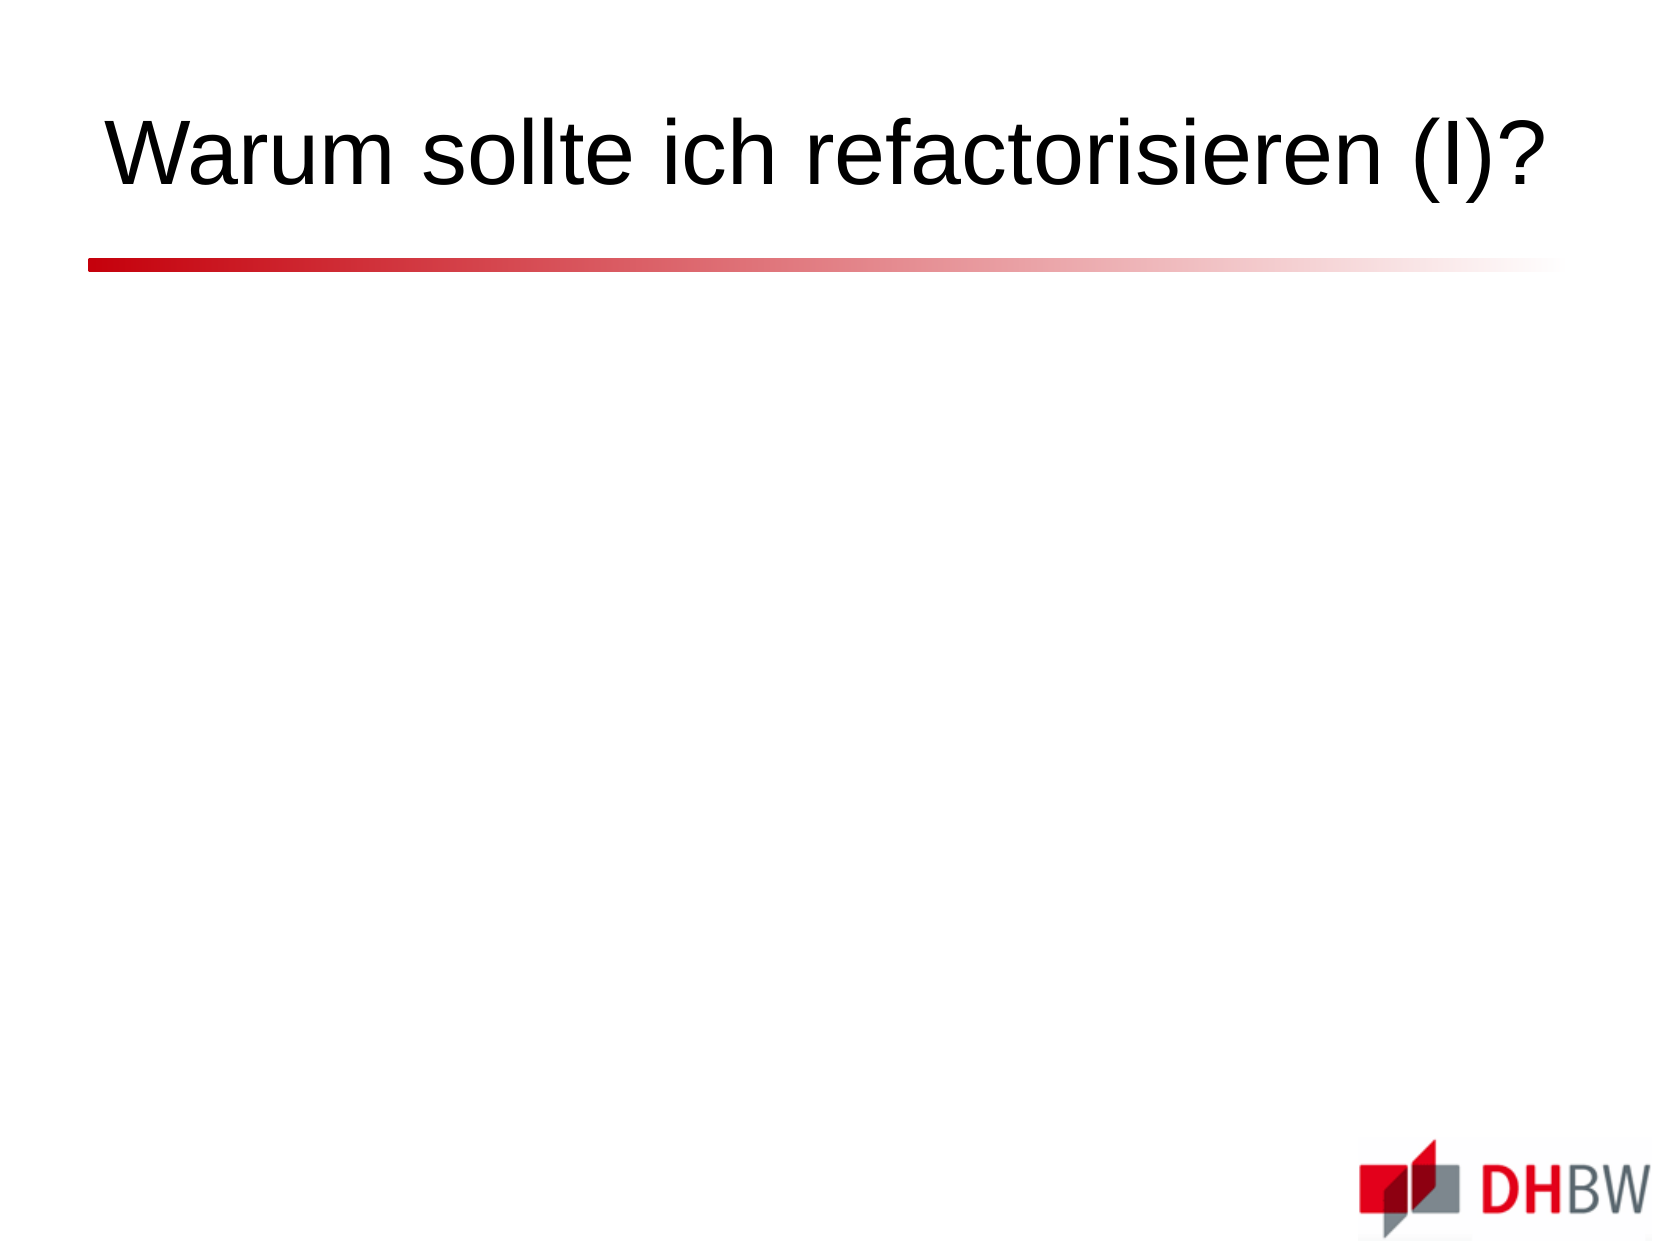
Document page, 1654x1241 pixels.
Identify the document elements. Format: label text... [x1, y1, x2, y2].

title Warum sollte ich refactorisieren (I)? [82, 56, 1571, 250]
picture [1358, 1137, 1652, 1241]
